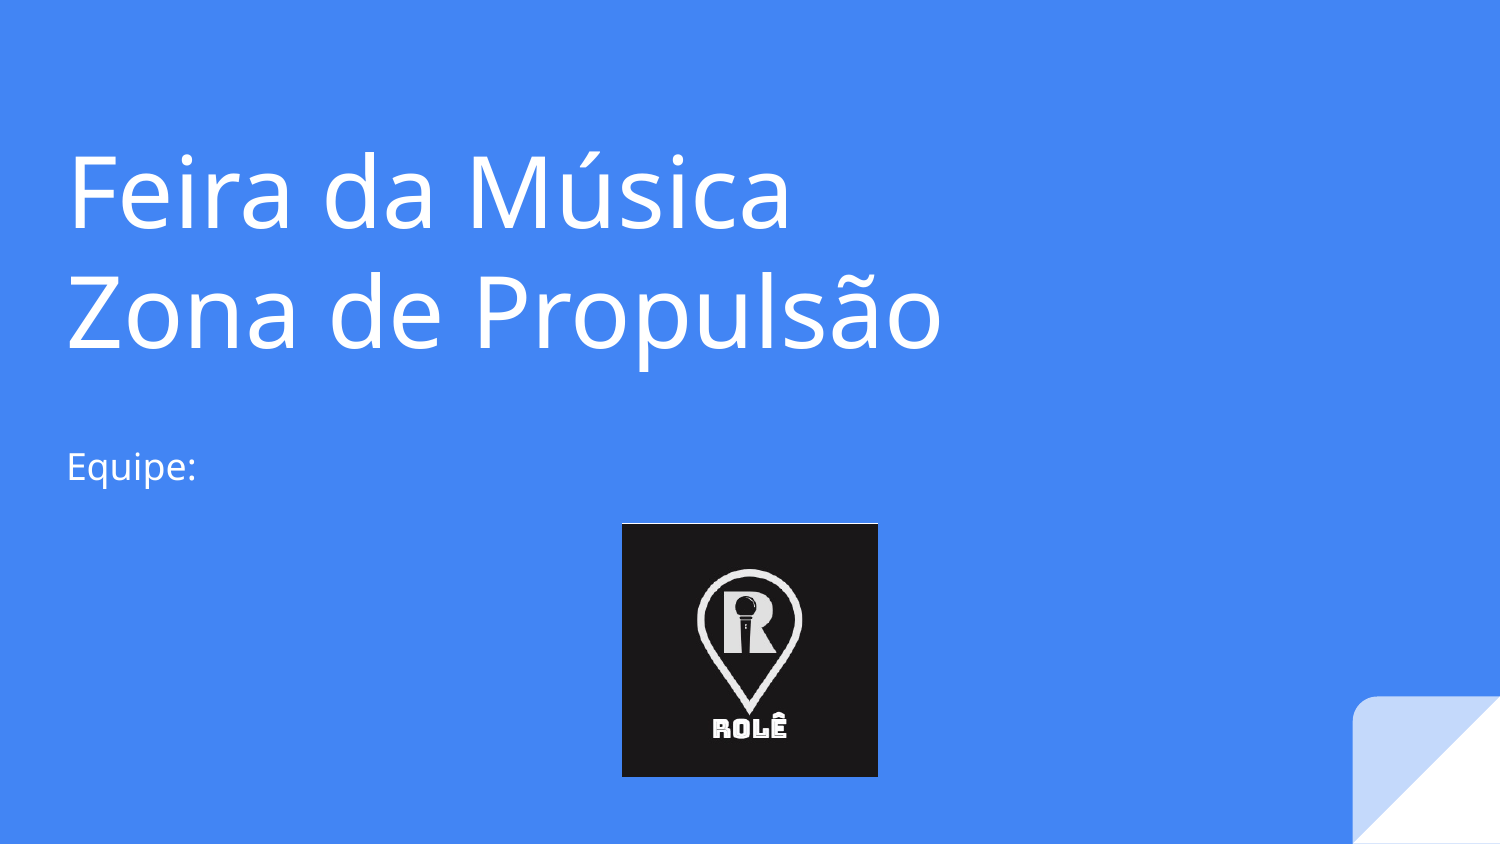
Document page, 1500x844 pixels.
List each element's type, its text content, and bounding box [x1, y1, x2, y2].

picture [622, 523, 878, 777]
title Feira da Música Zona de Propulsão [51, 47, 1449, 384]
subtitle Equipe: [51, 427, 1449, 528]
